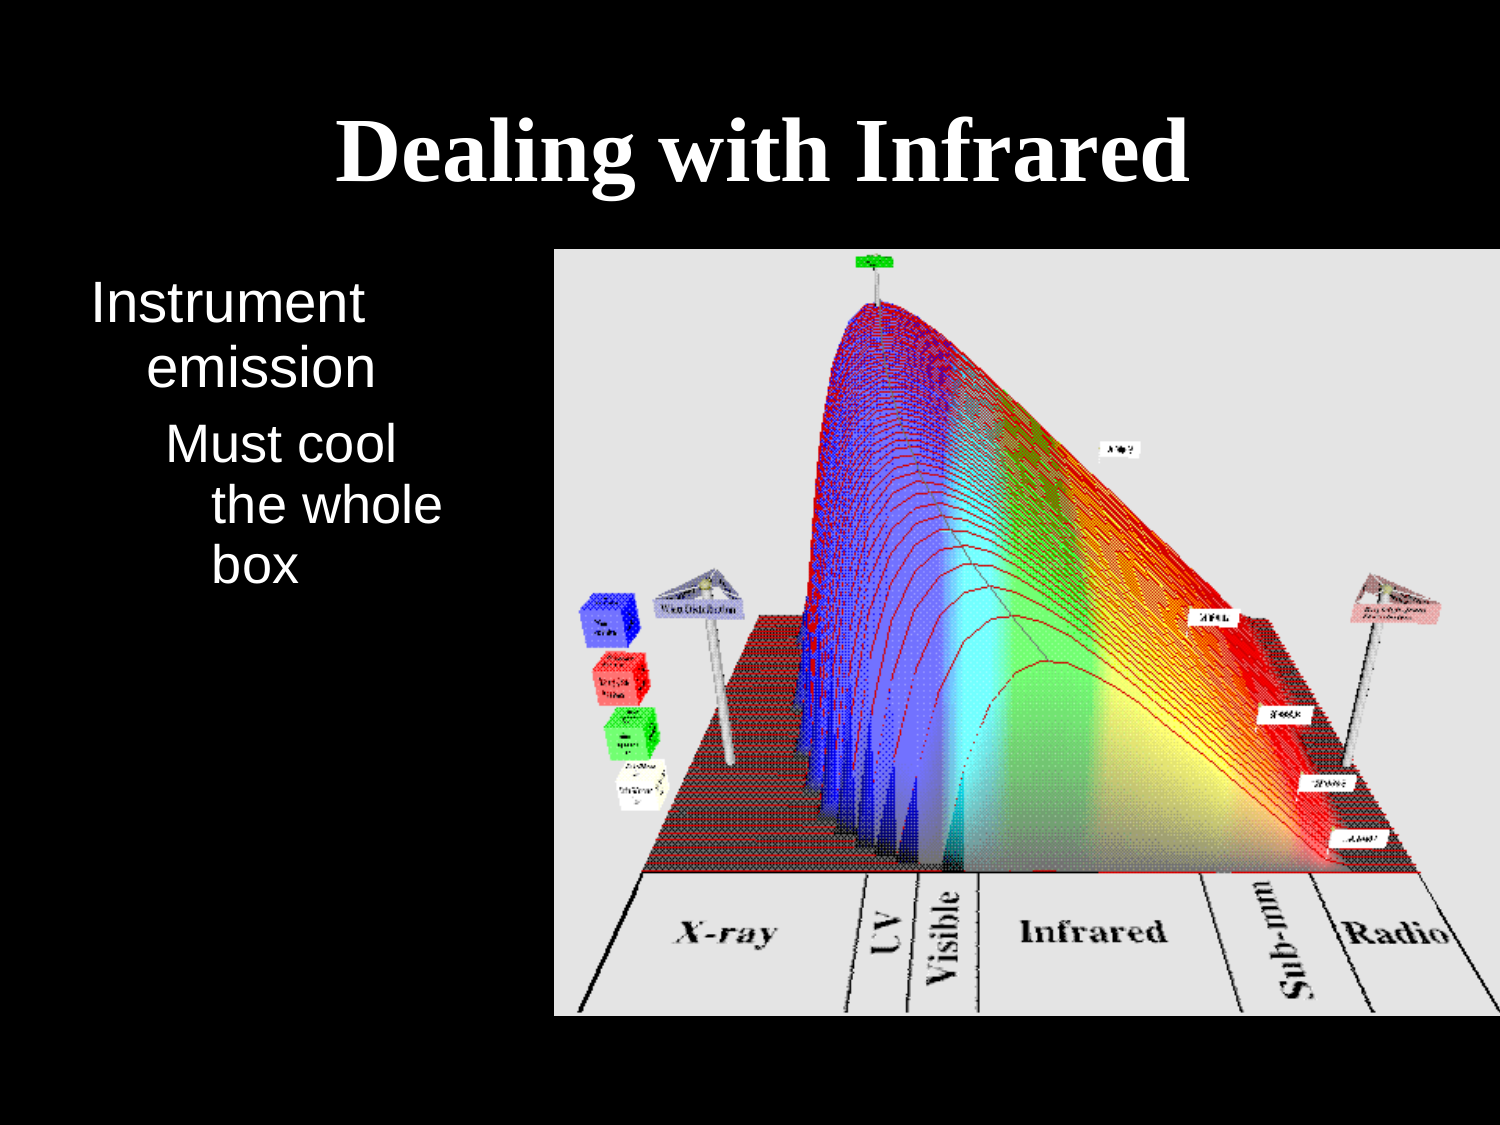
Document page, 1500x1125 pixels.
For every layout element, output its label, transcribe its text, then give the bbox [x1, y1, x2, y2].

picture [554, 249, 1500, 1016]
title Dealing with Infrared [76, 66, 1451, 254]
list Instrument emission Must cool the whole box [74, 262, 500, 1063]
